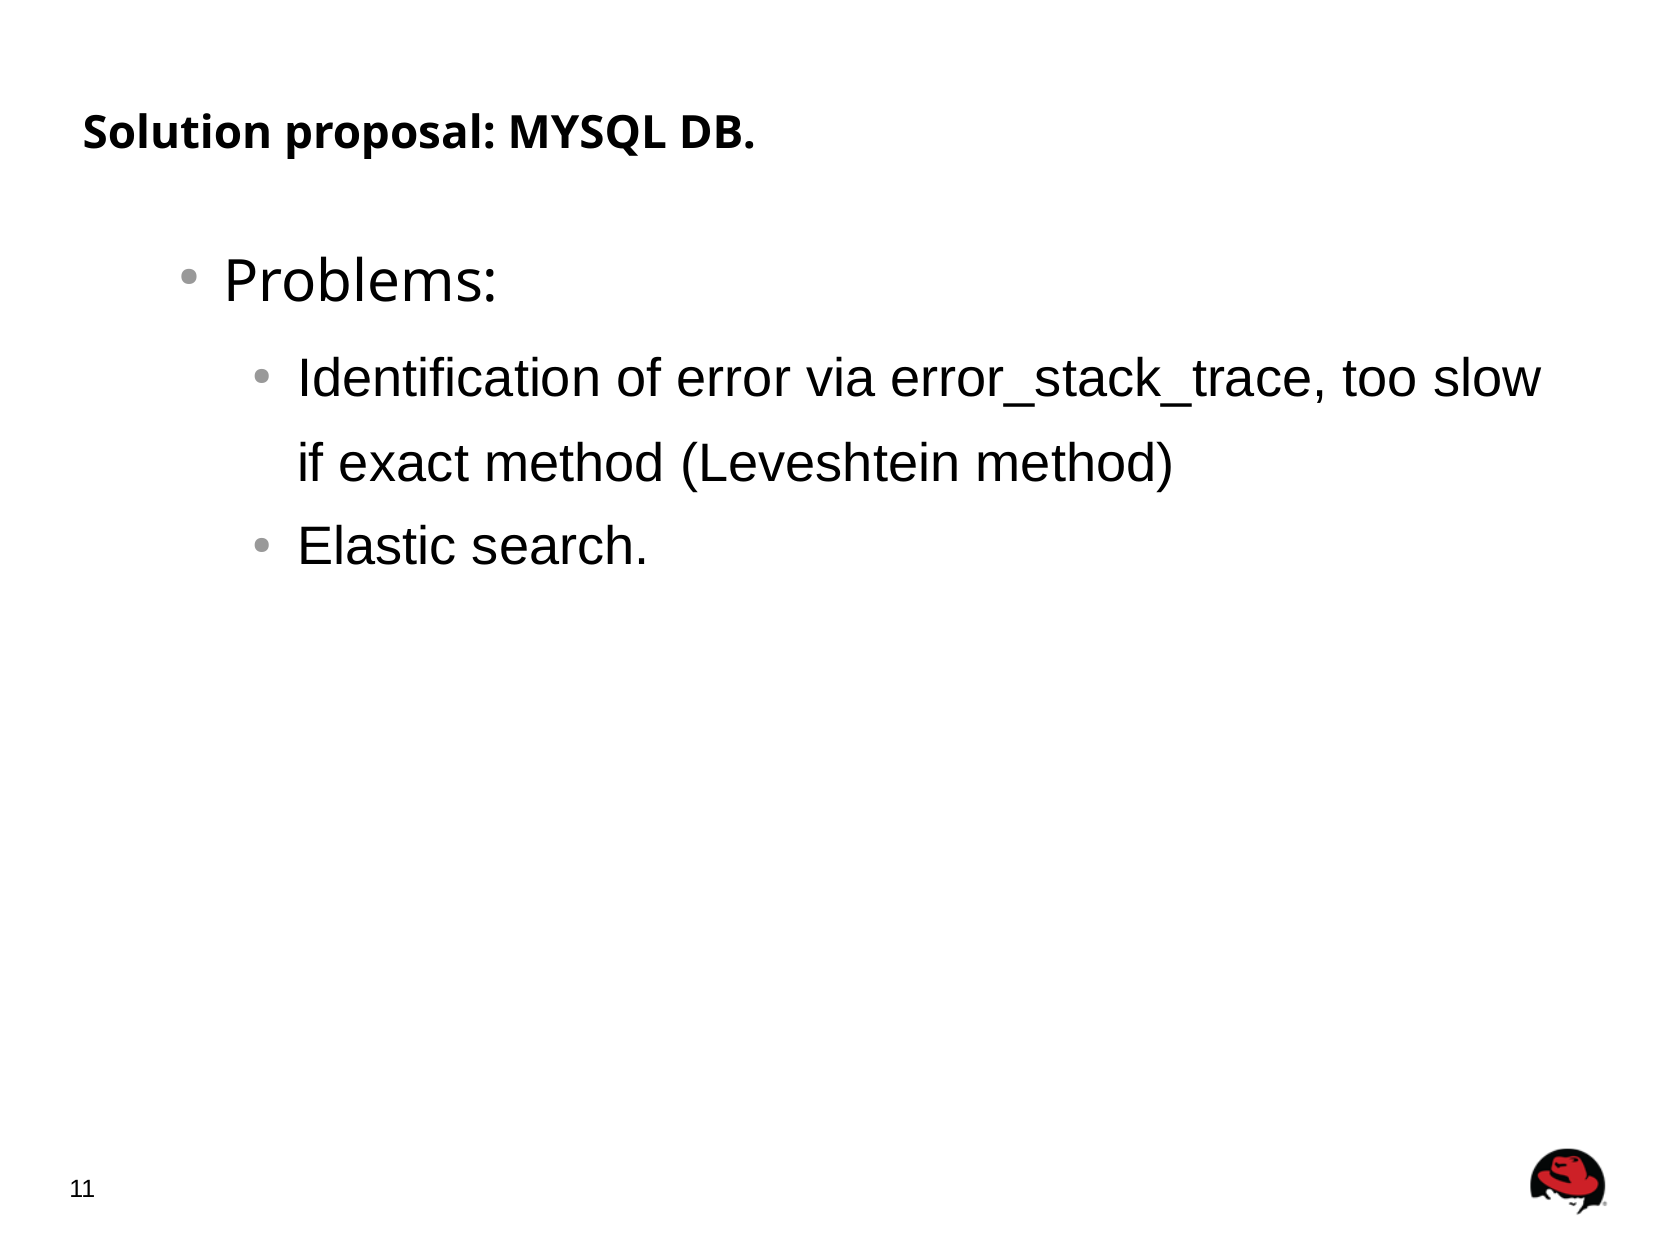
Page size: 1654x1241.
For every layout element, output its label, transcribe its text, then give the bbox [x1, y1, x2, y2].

picture [1529, 1146, 1613, 1224]
title Solution proposal: MYSQL DB. [82, 37, 1571, 226]
list Problems: Identification of error via error_stack_trace, too slow if exact method (Leveshtein method) Elastic search. [86, 238, 1576, 1129]
